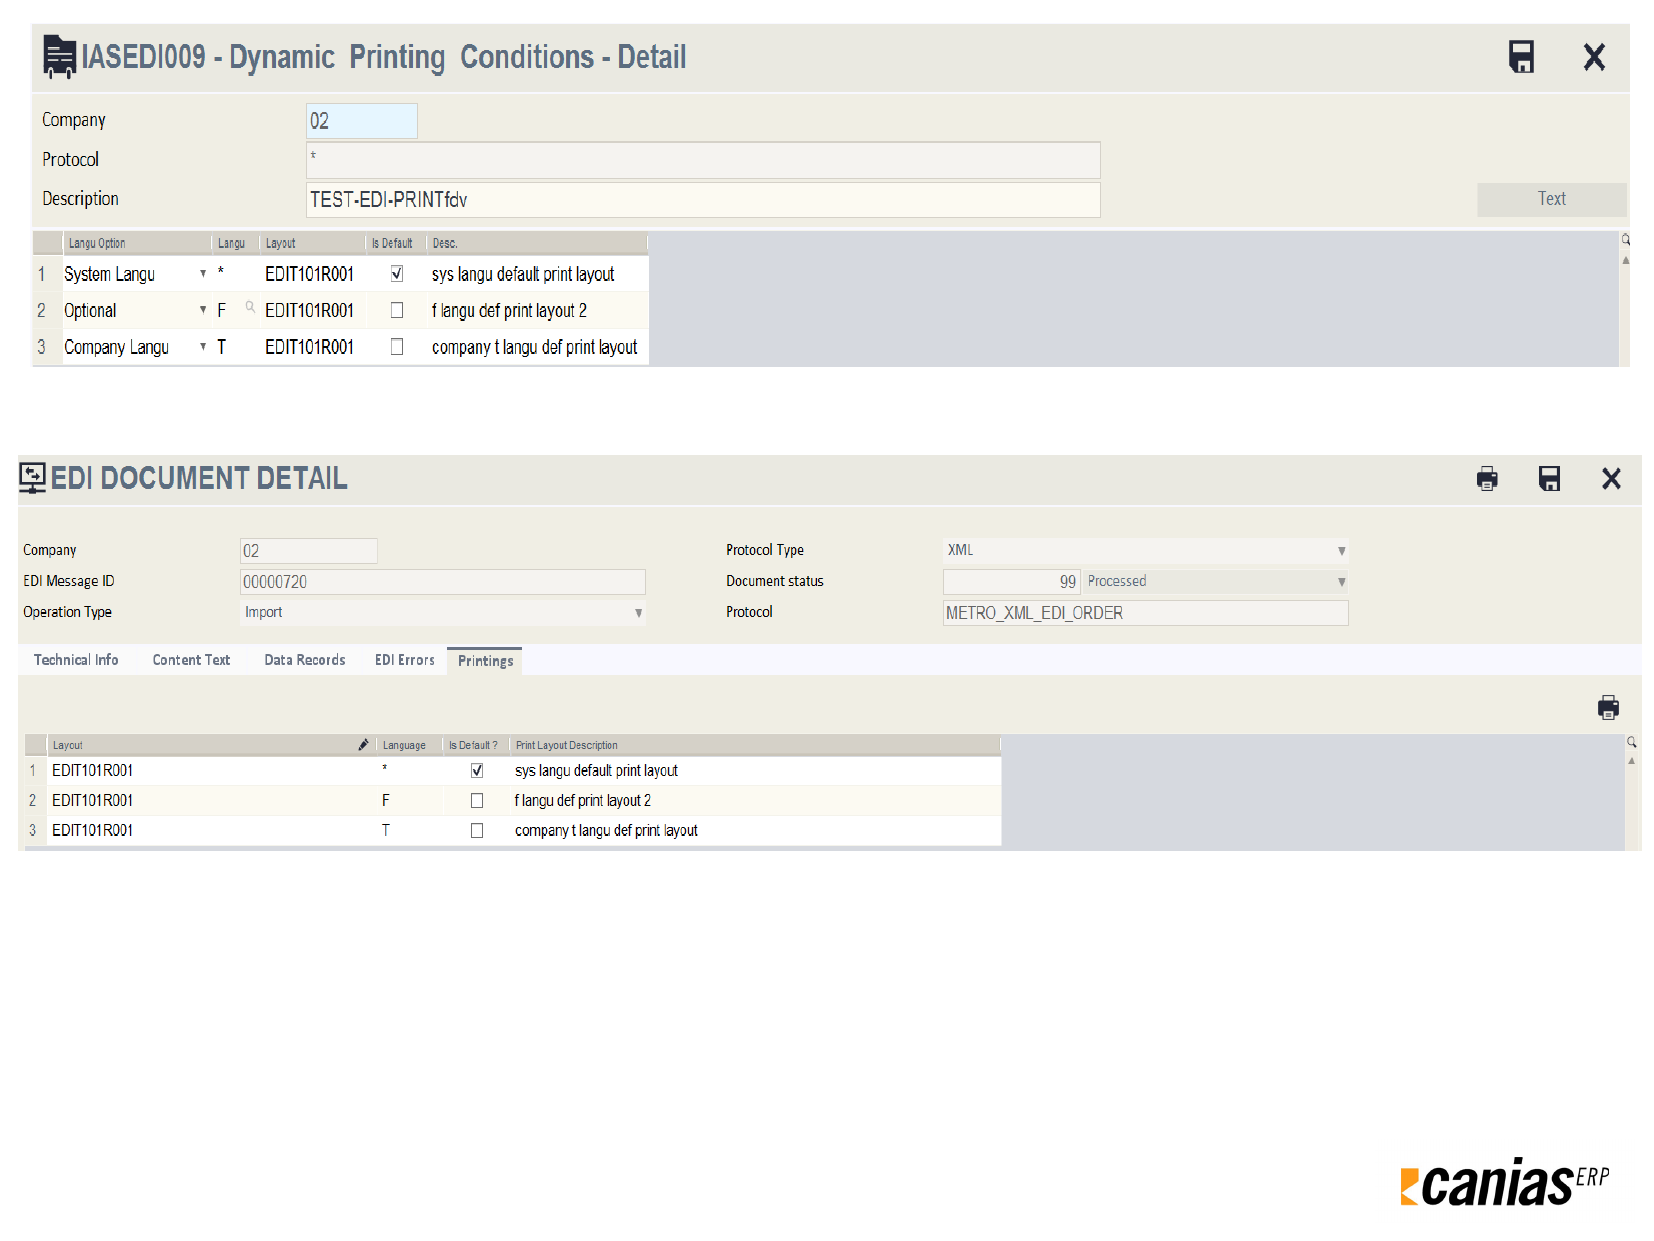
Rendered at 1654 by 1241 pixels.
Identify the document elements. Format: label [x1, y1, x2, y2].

picture [18, 455, 1642, 851]
picture [30, 23, 1630, 367]
picture [1375, 1139, 1635, 1223]
